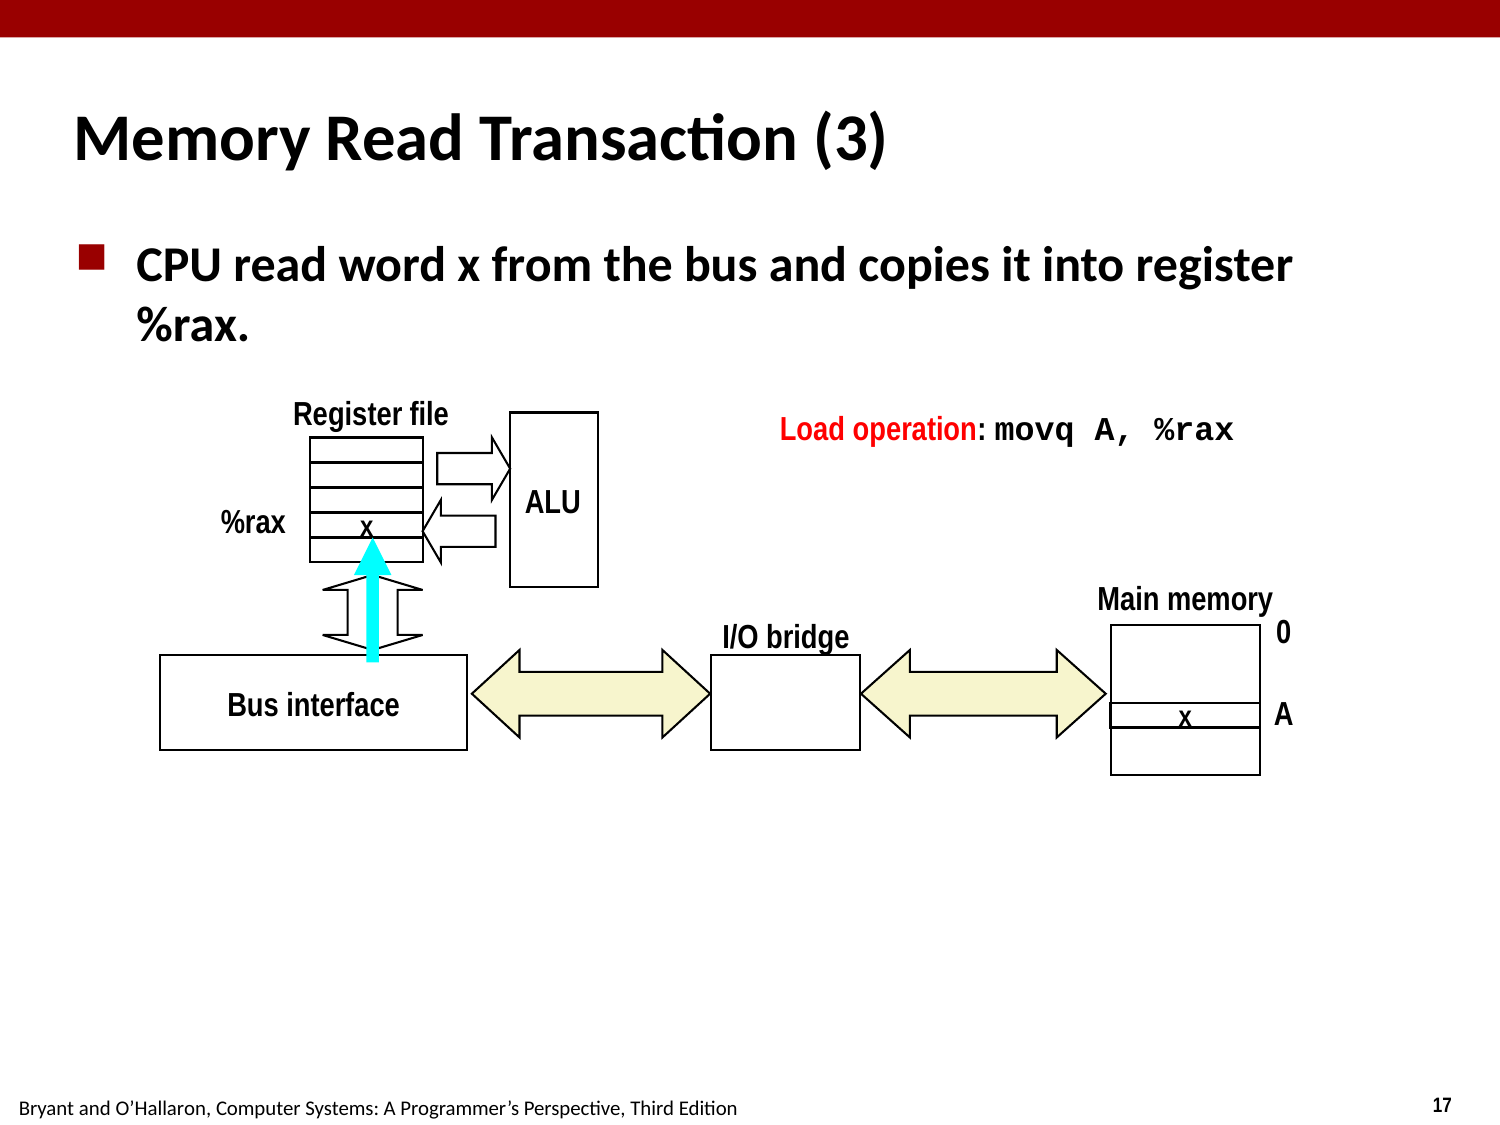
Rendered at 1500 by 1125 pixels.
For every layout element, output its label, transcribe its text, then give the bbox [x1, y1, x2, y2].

text_box Main memory [1062, 569, 1309, 625]
text_box I/O bridge [707, 607, 865, 663]
text_box [471, 649, 711, 738]
text_box Bus interface [160, 655, 468, 750]
list CPU read word x from the bus and copies it into register %rax. [65, 223, 1361, 1040]
text_box x [1110, 702, 1259, 728]
text_box 0 [1261, 602, 1307, 658]
text_box [861, 649, 1106, 738]
text_box Load operation: movq A, %rax [765, 399, 1250, 455]
text_box ALU [510, 412, 598, 588]
text_box %rax [205, 492, 301, 548]
text_box A [1259, 685, 1309, 740]
text_box Register file [278, 385, 464, 440]
text_box x [310, 512, 423, 536]
title Memory Read Transaction (3) [58, 71, 1304, 197]
